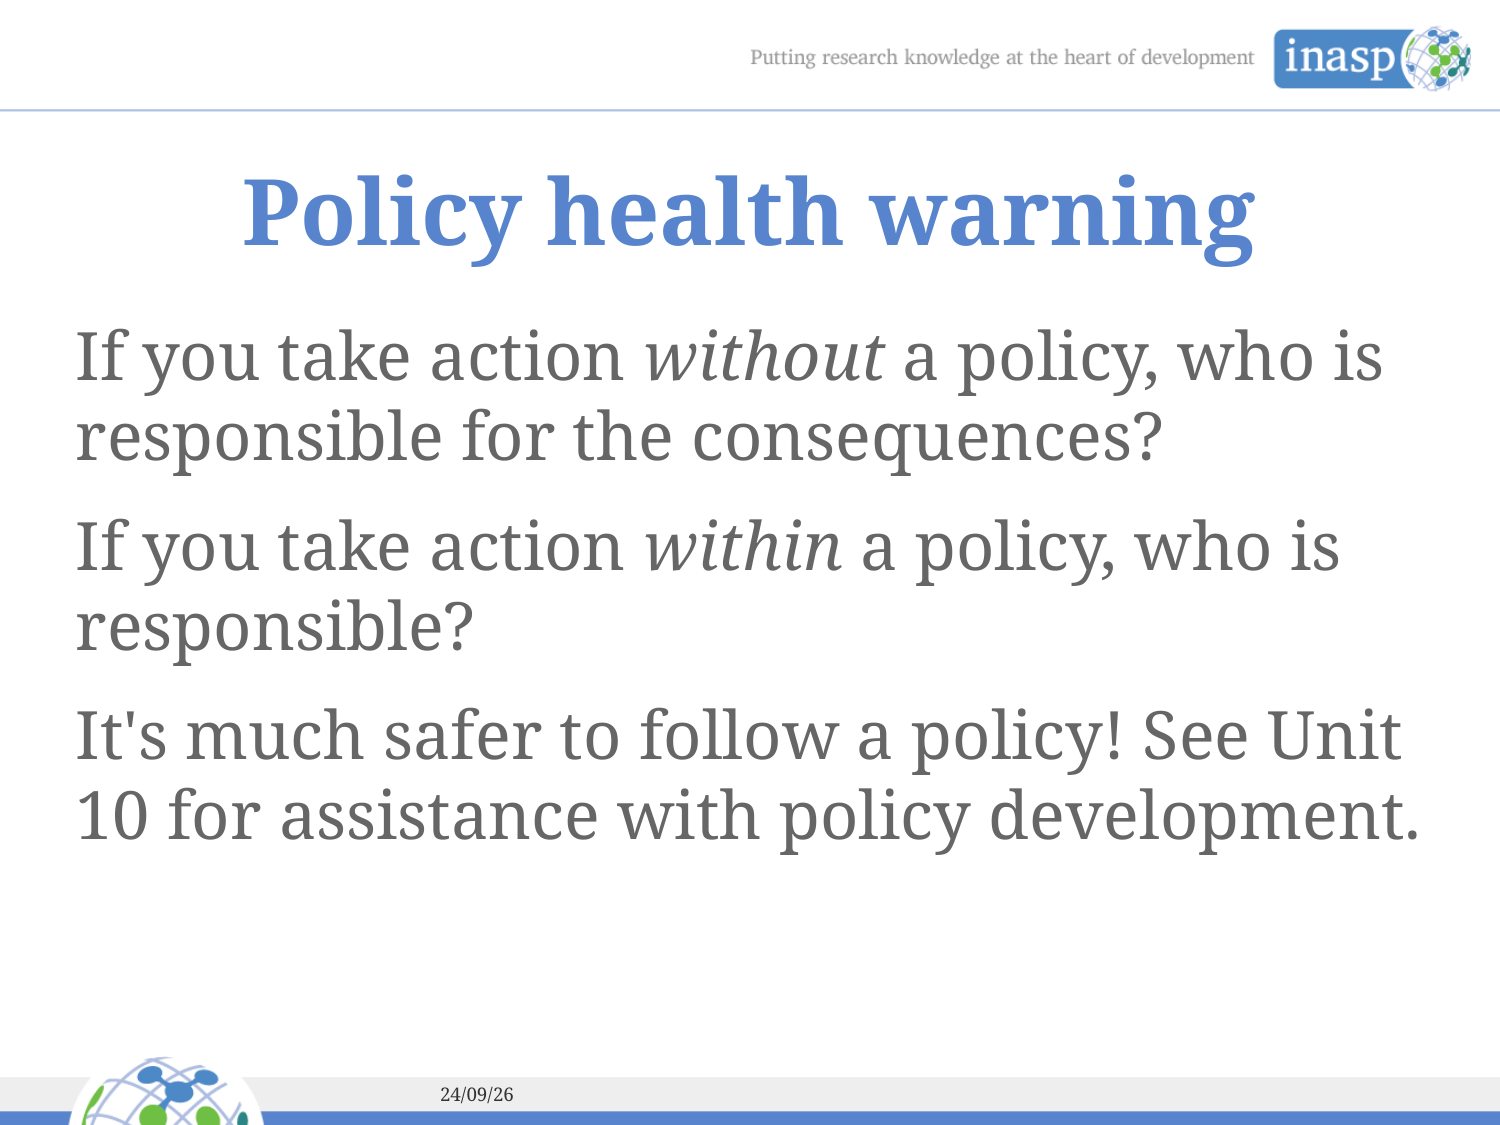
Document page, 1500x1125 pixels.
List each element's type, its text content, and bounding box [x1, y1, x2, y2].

list If you take action without a policy, who is responsible for the consequences? If you take action within a policy, who is responsible? It's much safer to follow a policy! See Unit 10 for assistance with policy development. [75, 313, 1426, 967]
picture [0, 0, 1500, 1125]
title Policy health warning [75, 129, 1426, 313]
